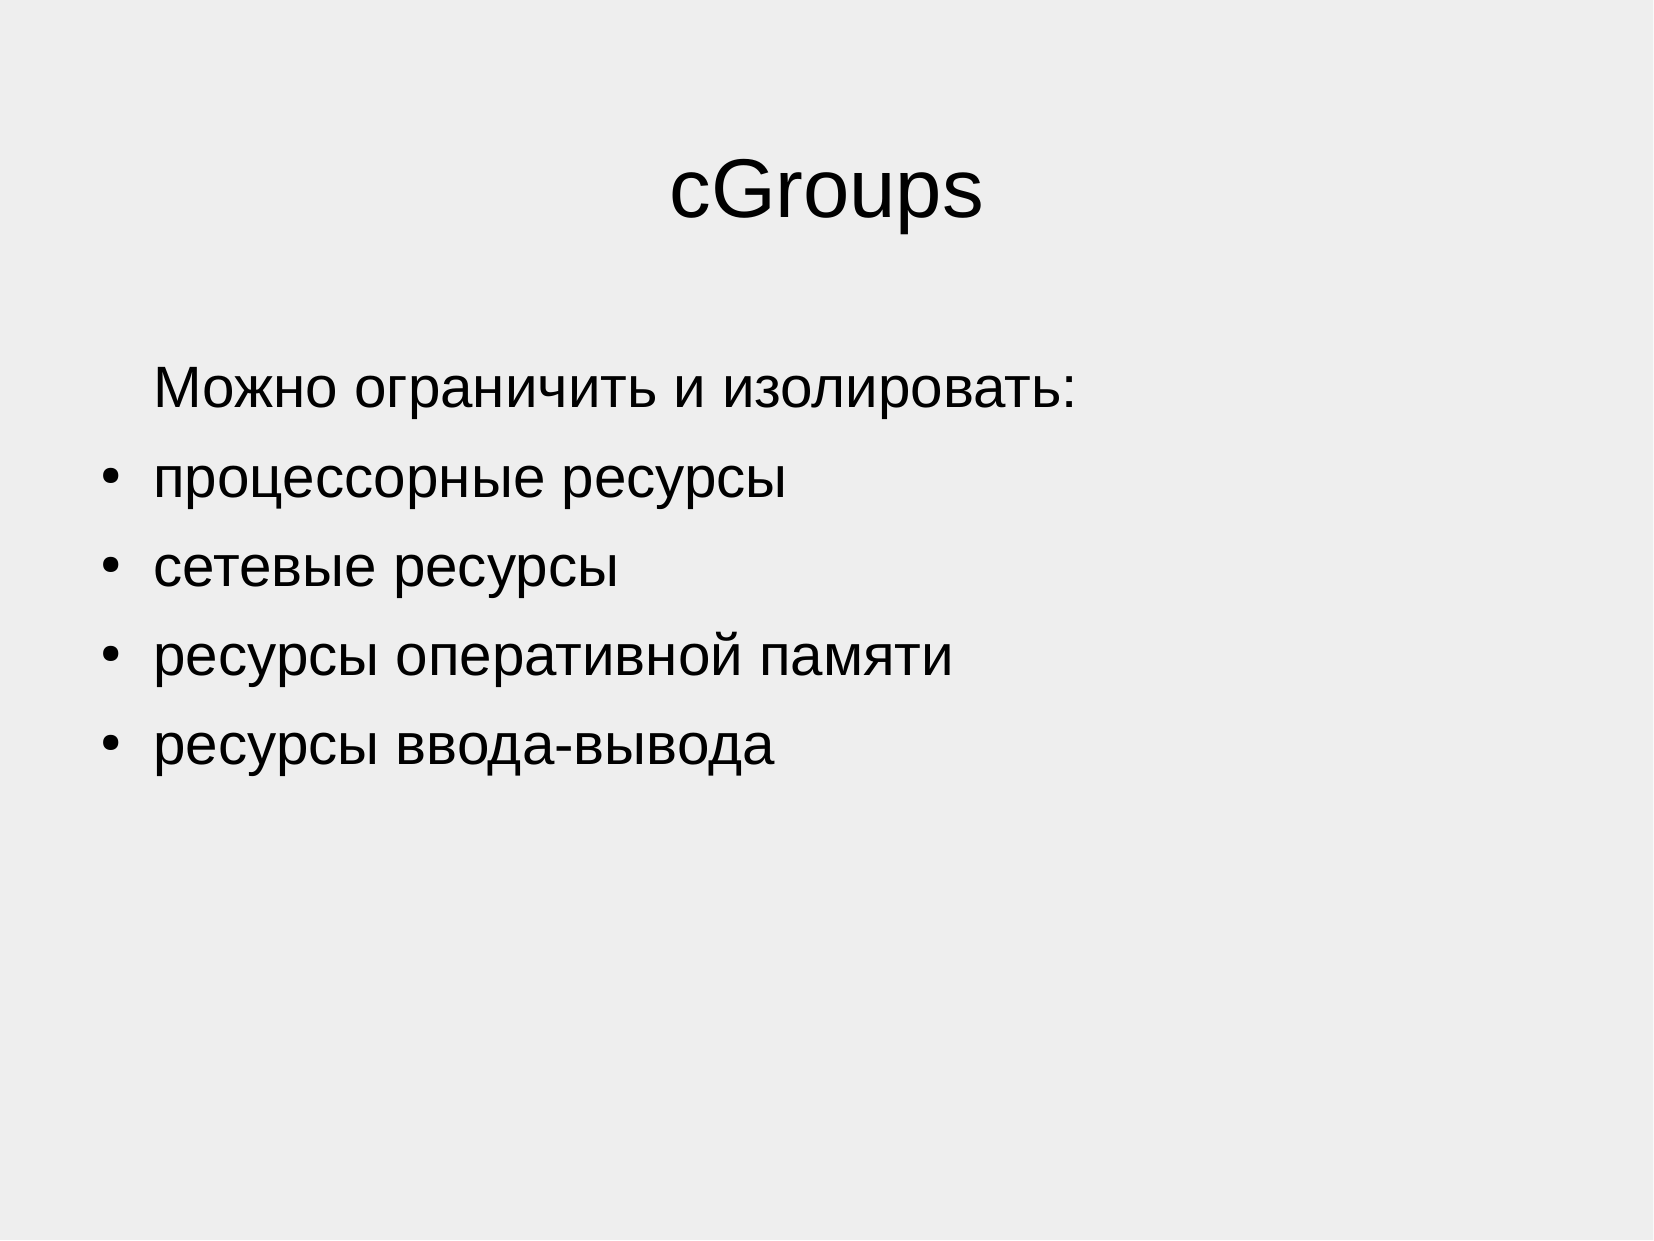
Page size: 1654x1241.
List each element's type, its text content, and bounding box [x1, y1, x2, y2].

list Можно ограничить и изолировать: процессорные ресурсы сетевые ресурсы ресурсы оперативной памяти ресурсы ввода-вывода [82, 355, 1217, 904]
title cGroups [82, 84, 1571, 292]
